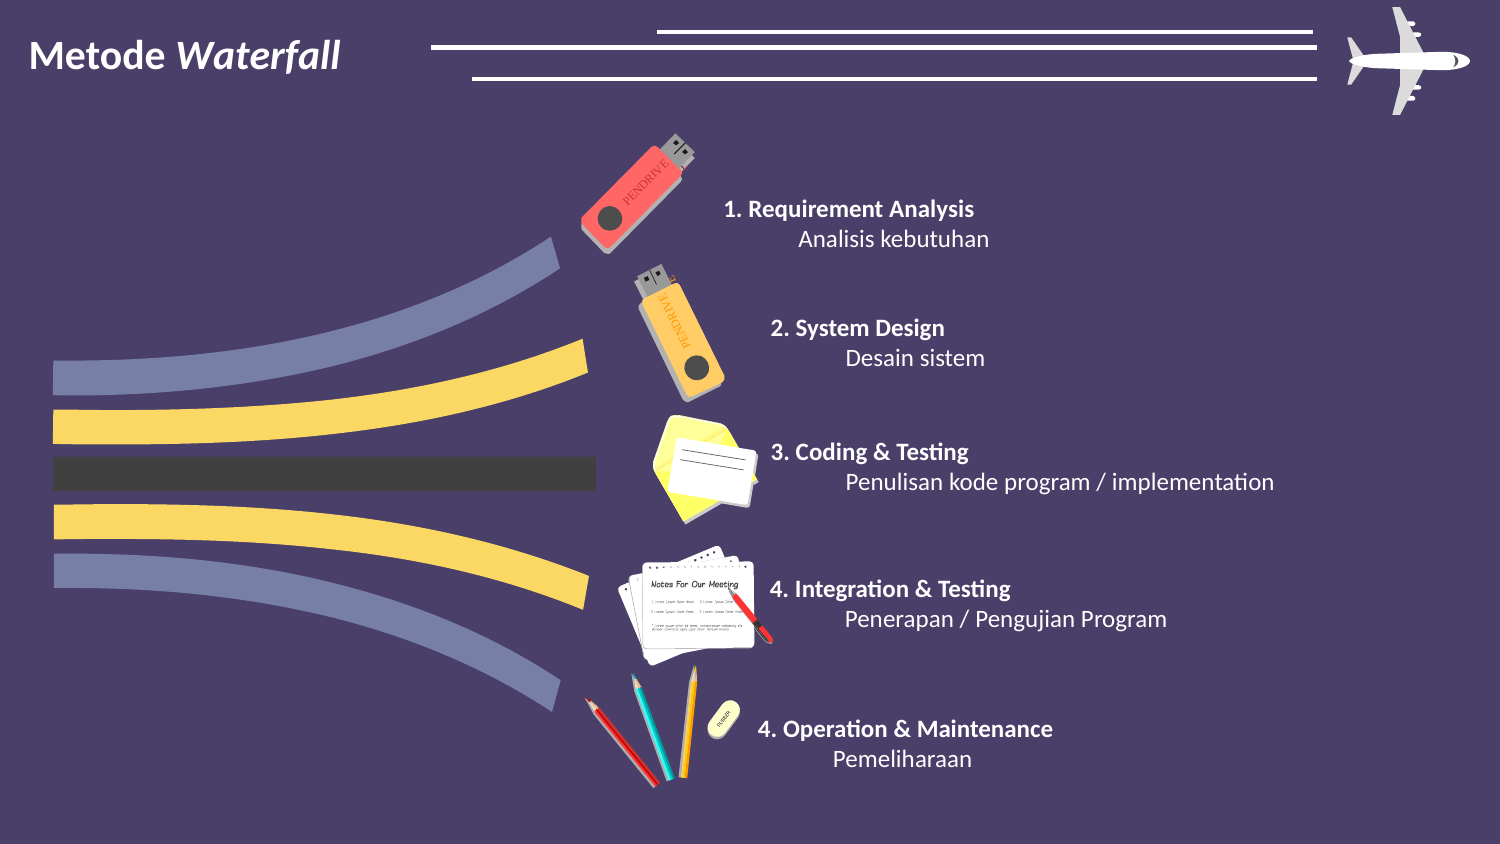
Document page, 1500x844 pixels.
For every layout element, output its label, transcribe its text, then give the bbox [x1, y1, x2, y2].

picture [584, 545, 773, 788]
picture [1347, 7, 1471, 115]
text_box 1. Requirement Analysis Analisis kebutuhan [708, 184, 1405, 260]
text_box 4. Integration & Testing Penerapan / Pengujian Program [773, 565, 1404, 640]
text_box Metode Waterfall [13, 20, 356, 86]
text_box [53, 456, 596, 492]
text_box [53, 504, 590, 610]
text_box 3. Coding & Testing Penulisan kode program / implementation [759, 428, 1405, 503]
text_box [52, 236, 561, 396]
text_box 2. System Design Desain sistem [755, 303, 1405, 379]
text_box [52, 338, 588, 445]
text_box [53, 553, 561, 712]
text_box 4. Operation & Maintenance Pemeliharaan [743, 705, 1424, 781]
picture [581, 133, 696, 255]
picture [653, 415, 759, 525]
picture [634, 263, 726, 403]
